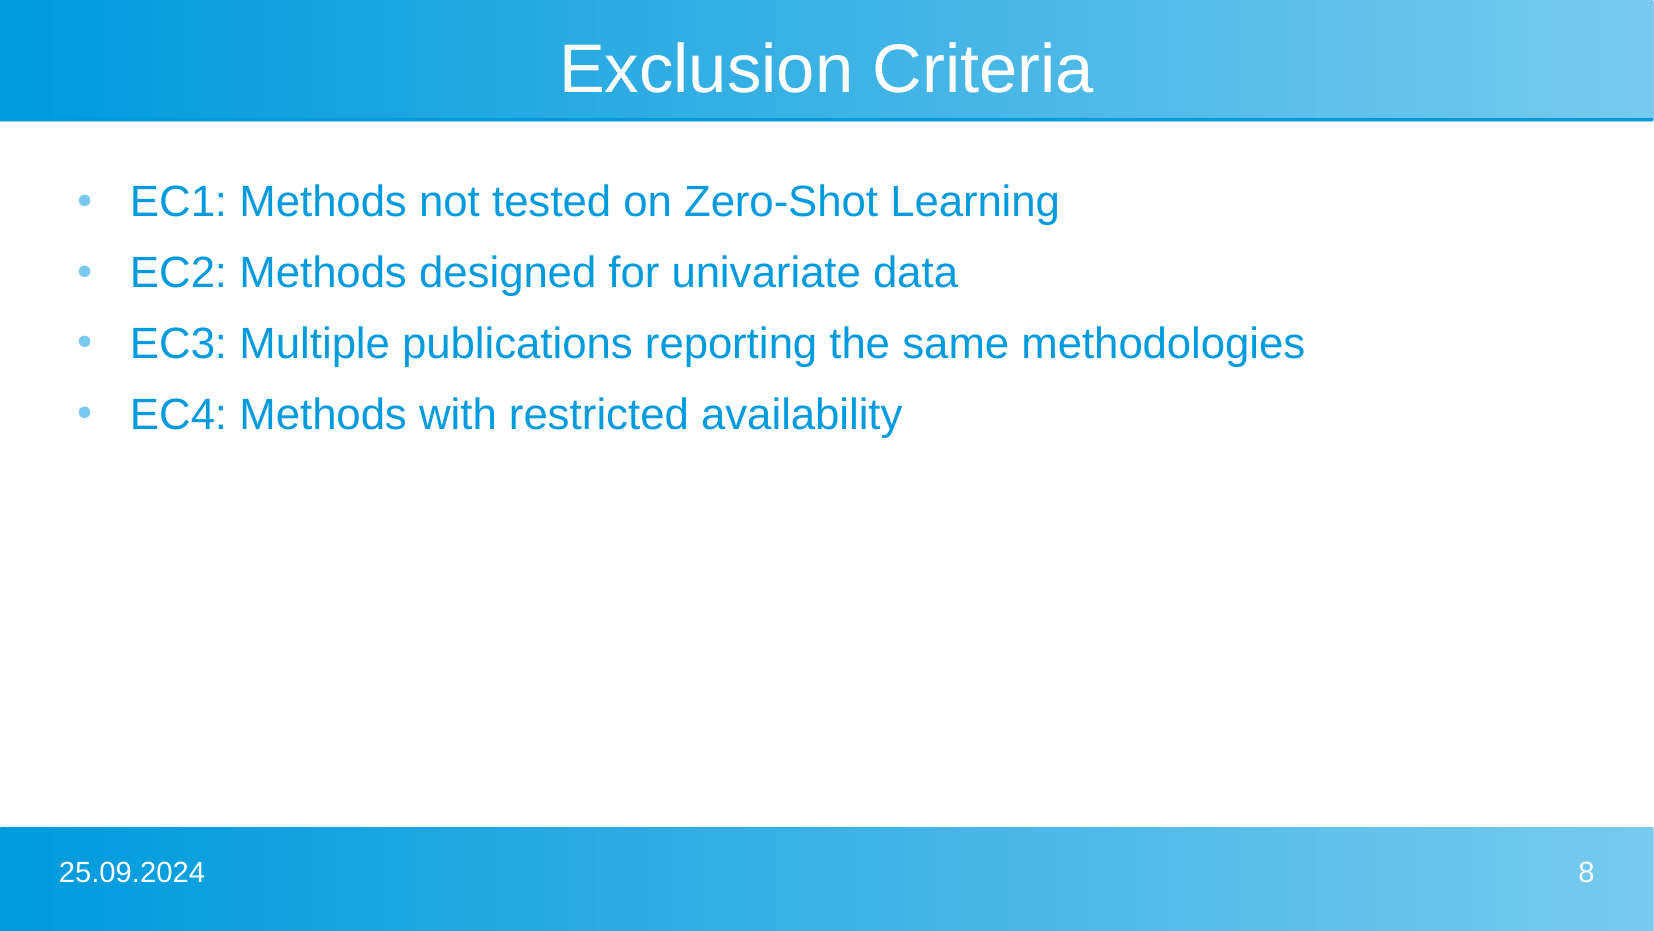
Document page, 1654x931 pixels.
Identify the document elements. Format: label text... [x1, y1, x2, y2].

title Exclusion Criteria [59, 21, 1595, 116]
list EC1: Methods not tested on Zero-Shot Learning EC2: Methods designed for univariate data EC3: Multiple publications reporting the same methodologies EC4: Methods with restricted availability [59, 177, 1506, 768]
